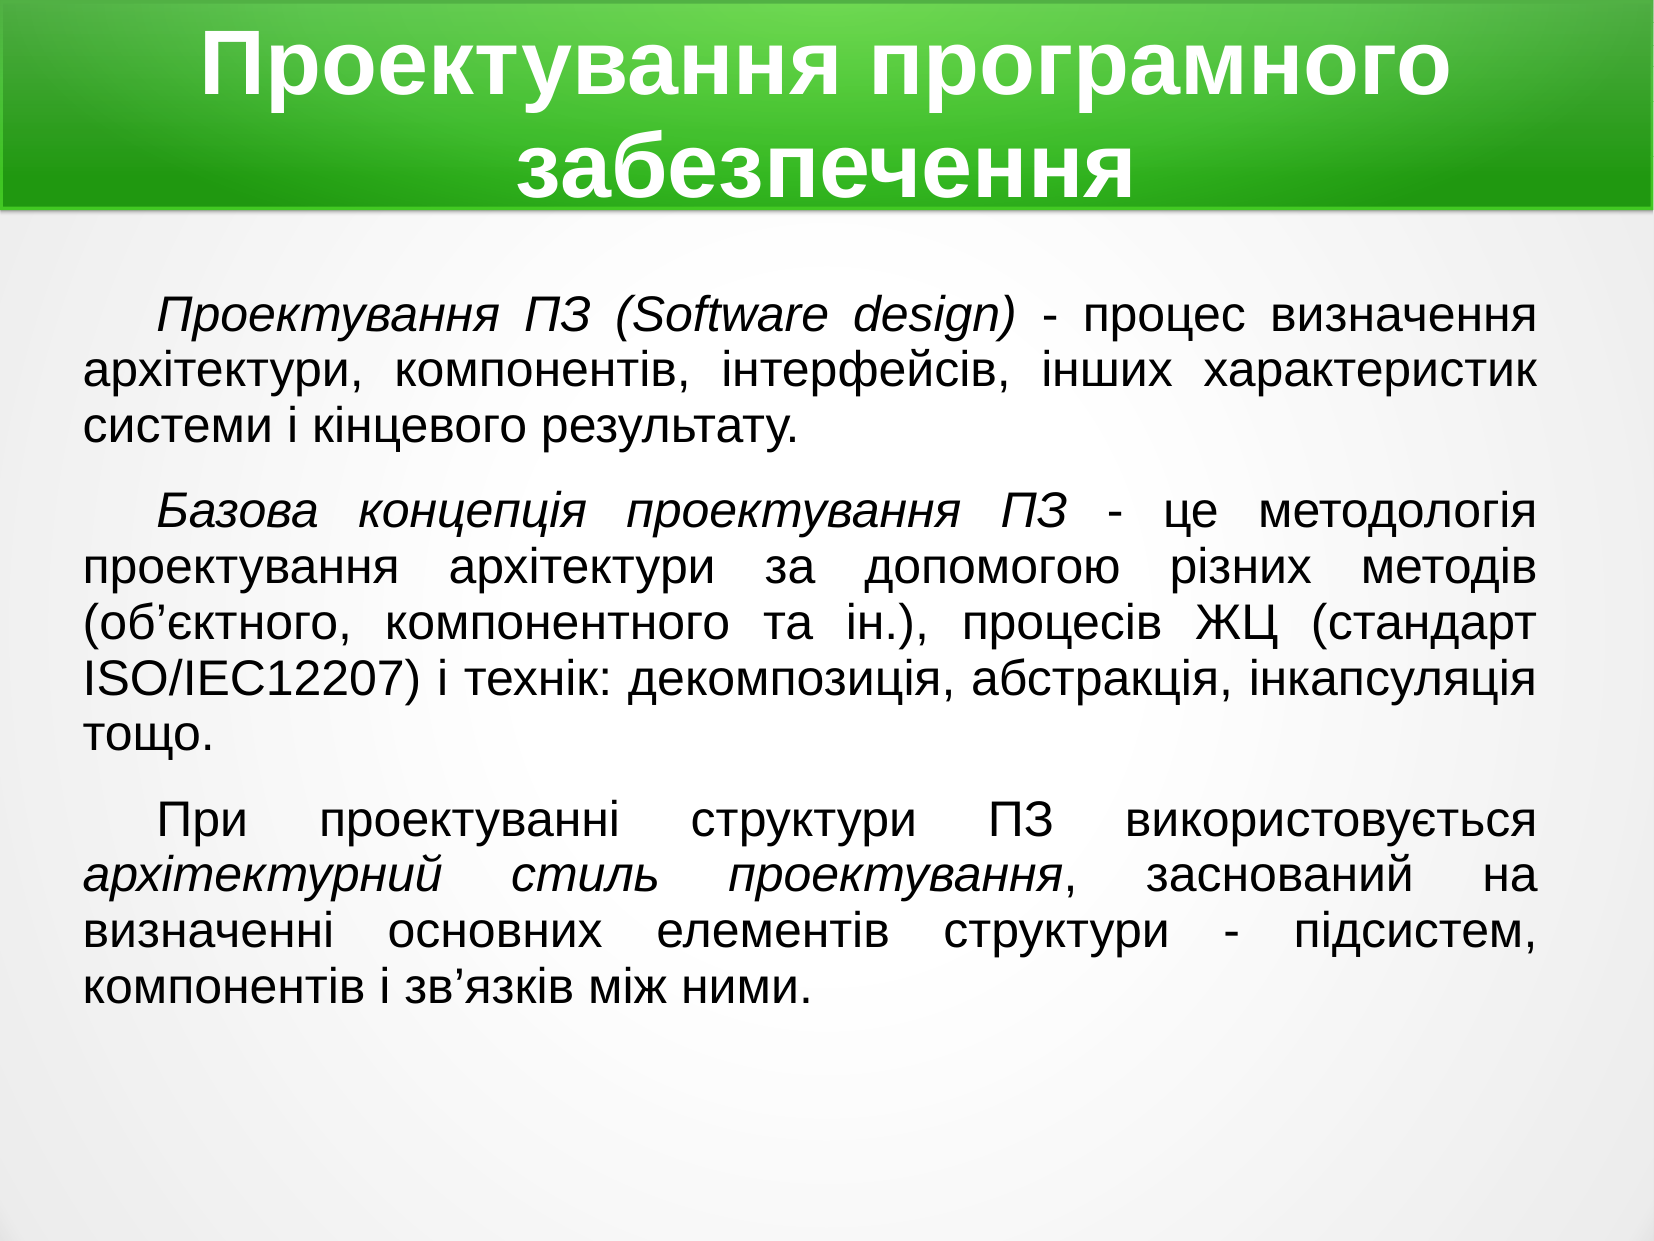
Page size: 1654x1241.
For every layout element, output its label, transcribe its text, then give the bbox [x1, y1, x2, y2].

subtitle Проектування ПЗ (Software design) - процес визначення архітектури, компонентів, інтерфейсів, інших характеристик системи і кінцевого результату. Базова концепція проектування ПЗ - це методологія проектування архітектури за допомогою різних методів (об’єктного, компонентного та ін.), процесів ЖЦ (стандарт ISO/ІЕС12207) і технік: декомпозиція, абстракція, інкапсуляція тощо. При проектуванні структури ПЗ використовується архітектурний стиль проектування, заснований на визначенні основних елементів структури - підсистем, компонентів і зв’язків між ними. [82, 285, 1538, 1014]
title Проектування програмного забезпечення [82, 11, 1571, 217]
